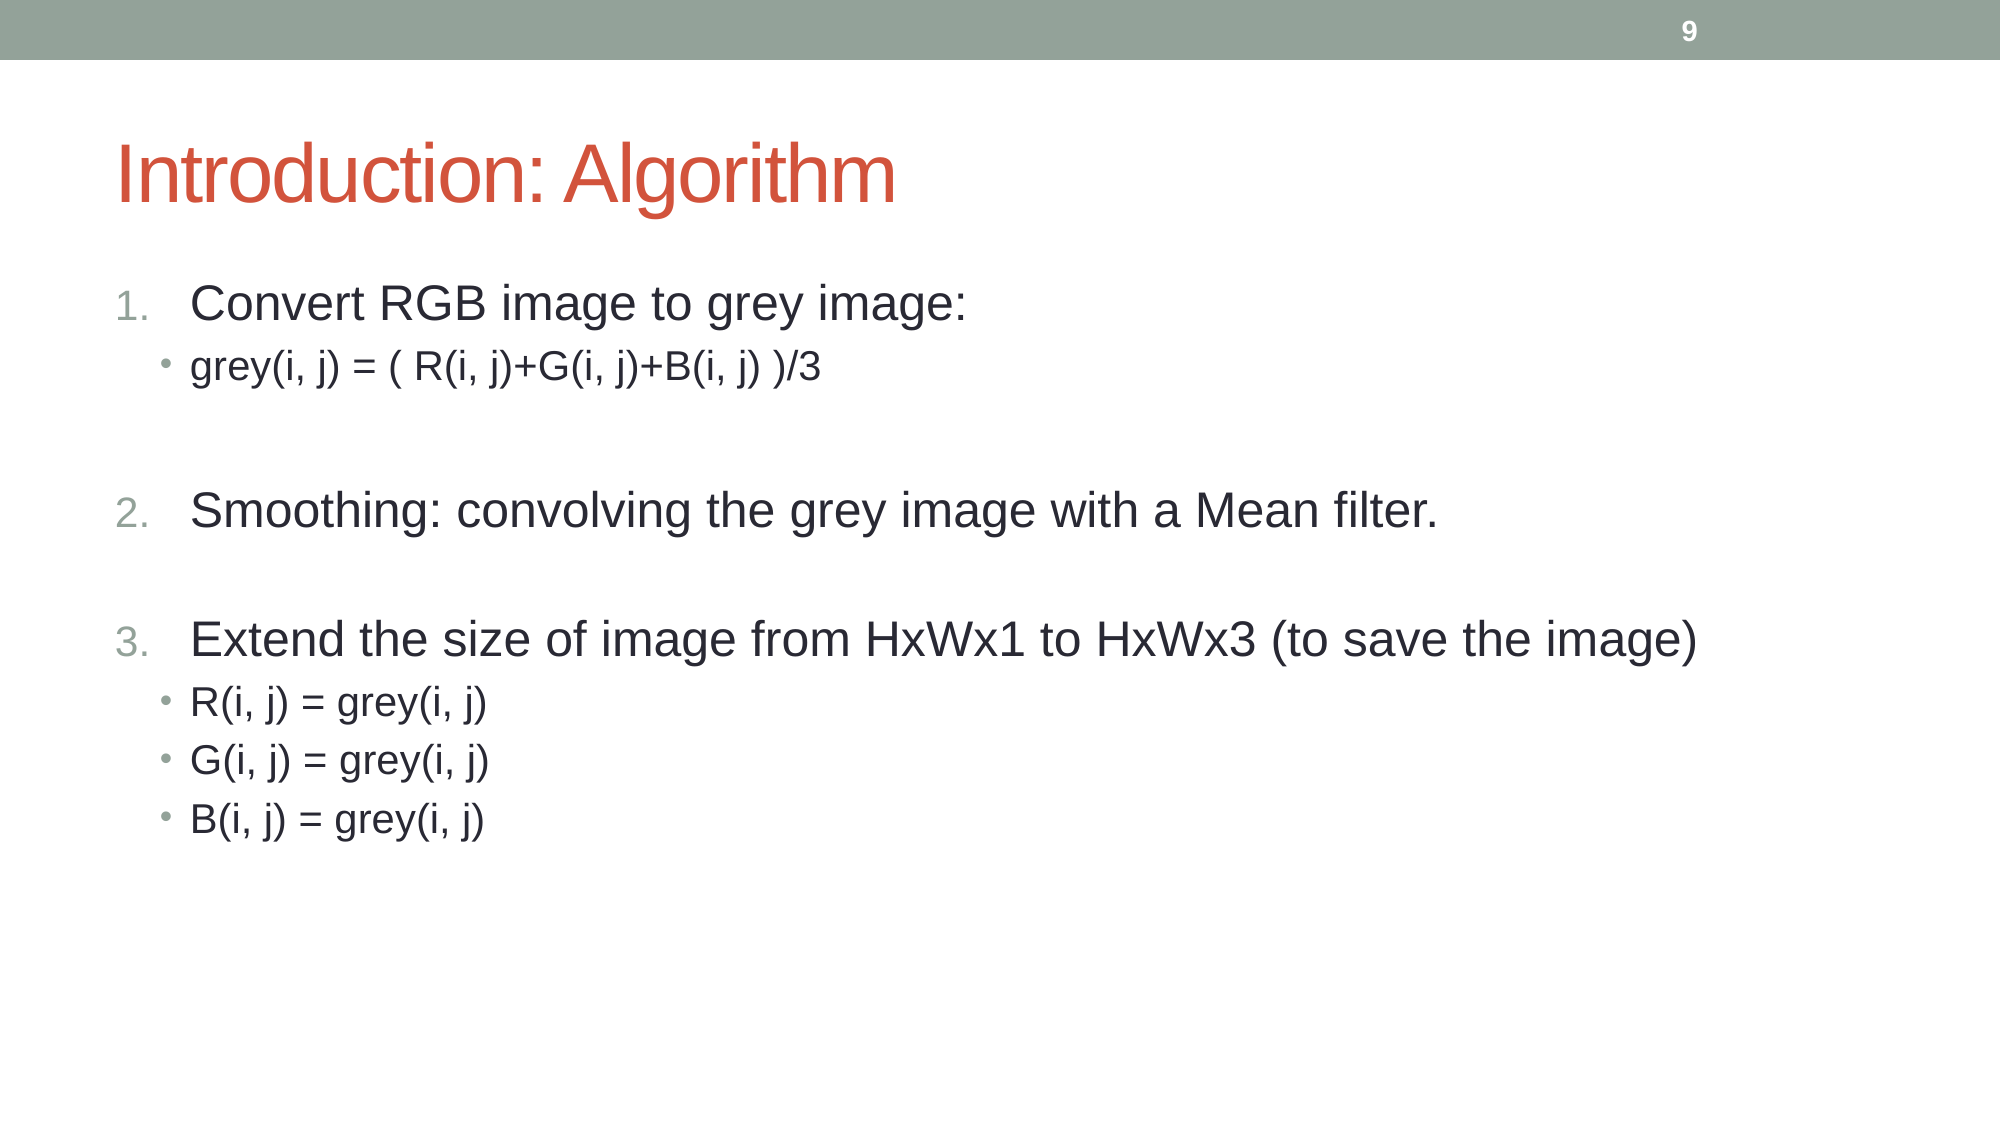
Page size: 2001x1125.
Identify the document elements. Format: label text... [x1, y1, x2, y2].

slide_number <number> [1666, 3, 1900, 57]
list Convert RGB image to grey image: grey(i, j) = ( R(i, j)+G(i, j)+B(i, j) )/3 Smoothing: convolving the grey image with a Mean filter. Extend the size of image from HxWx1 to HxWx3 (to save the image) R(i, j) = grey(i, j) G(i, j) = grey(i, j) B(i, j) = grey(i, j) [99, 262, 1900, 1099]
title Introduction: Algorithm [99, 87, 1900, 250]
